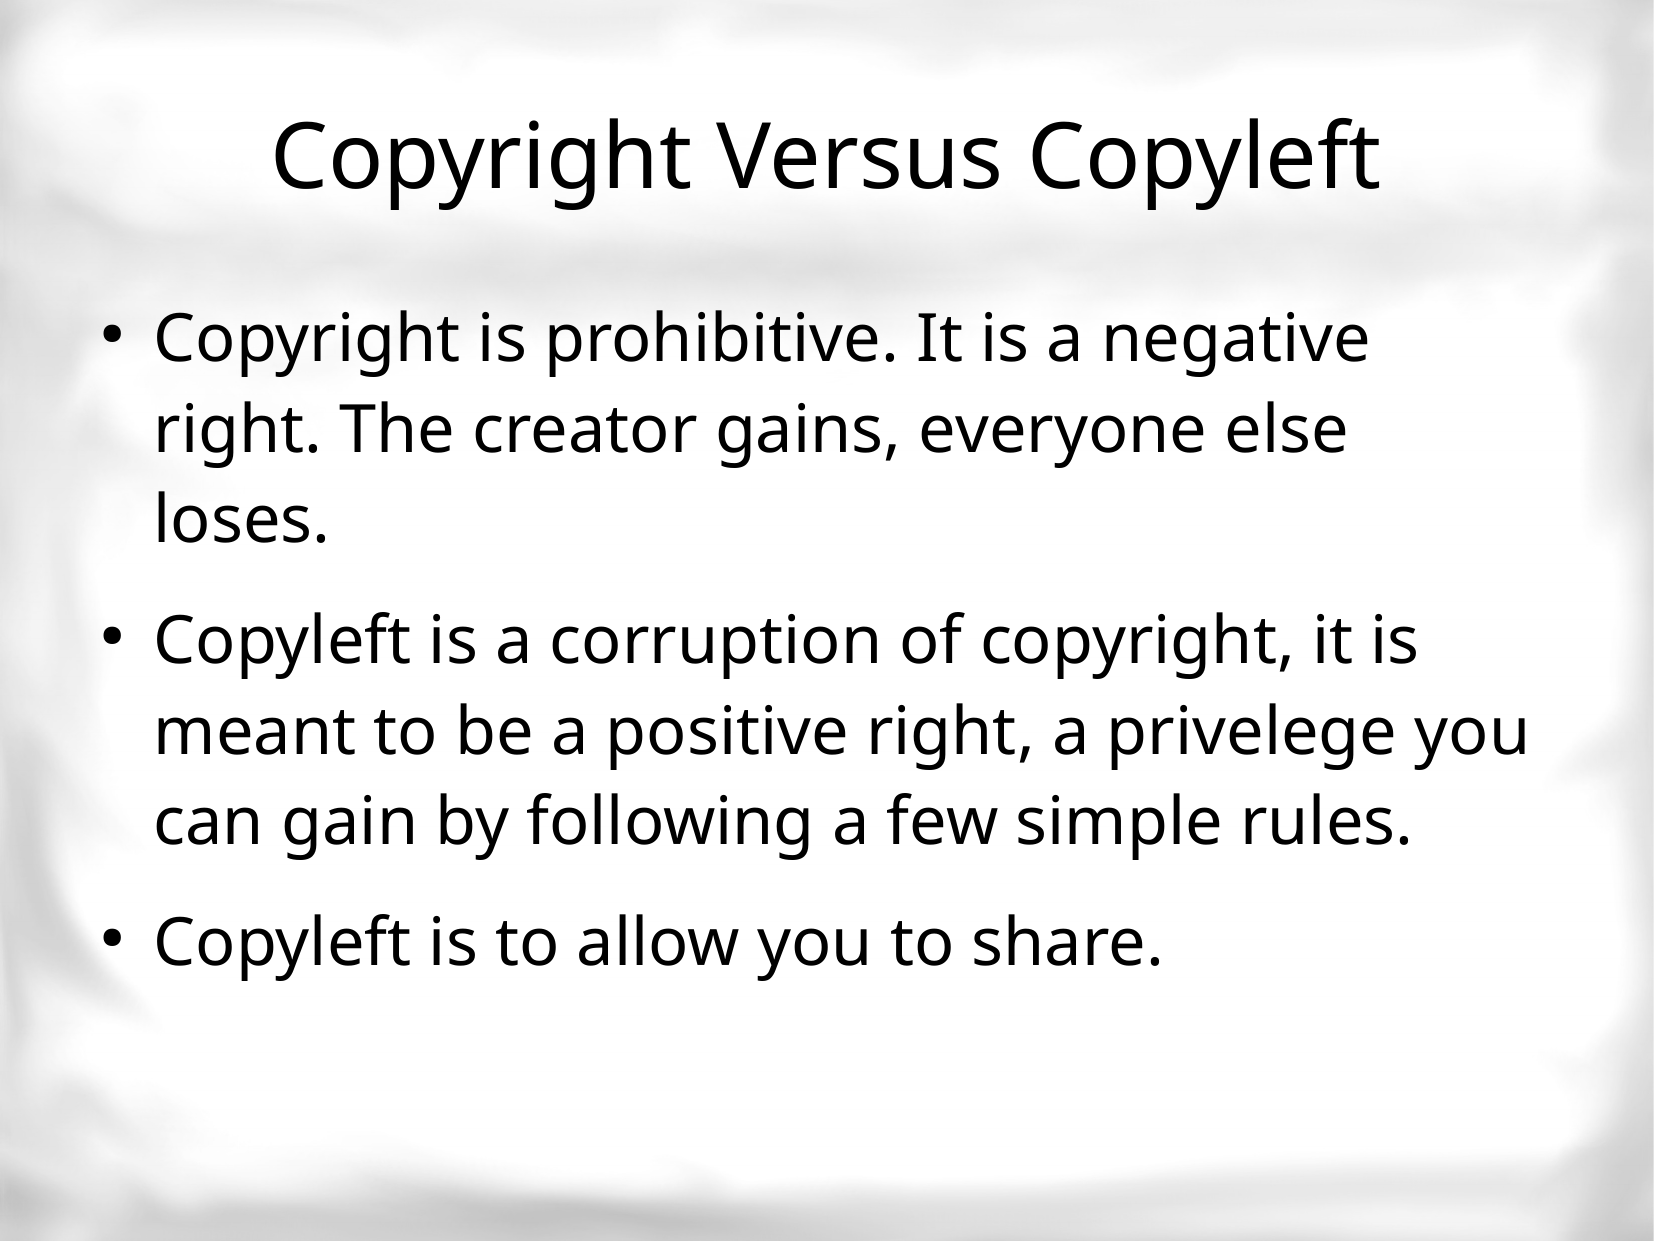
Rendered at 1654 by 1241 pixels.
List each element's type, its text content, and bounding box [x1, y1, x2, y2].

picture [0, 0, 1654, 1241]
title Copyright Versus Copyleft [82, 49, 1571, 257]
list Copyright is prohibitive. It is a negative right. The creator gains, everyone else loses. Copyleft is a corruption of copyright, it is meant to be a positive right, a privelege you can gain by following a few simple rules. Copyleft is to allow you to share. [82, 290, 1538, 1010]
